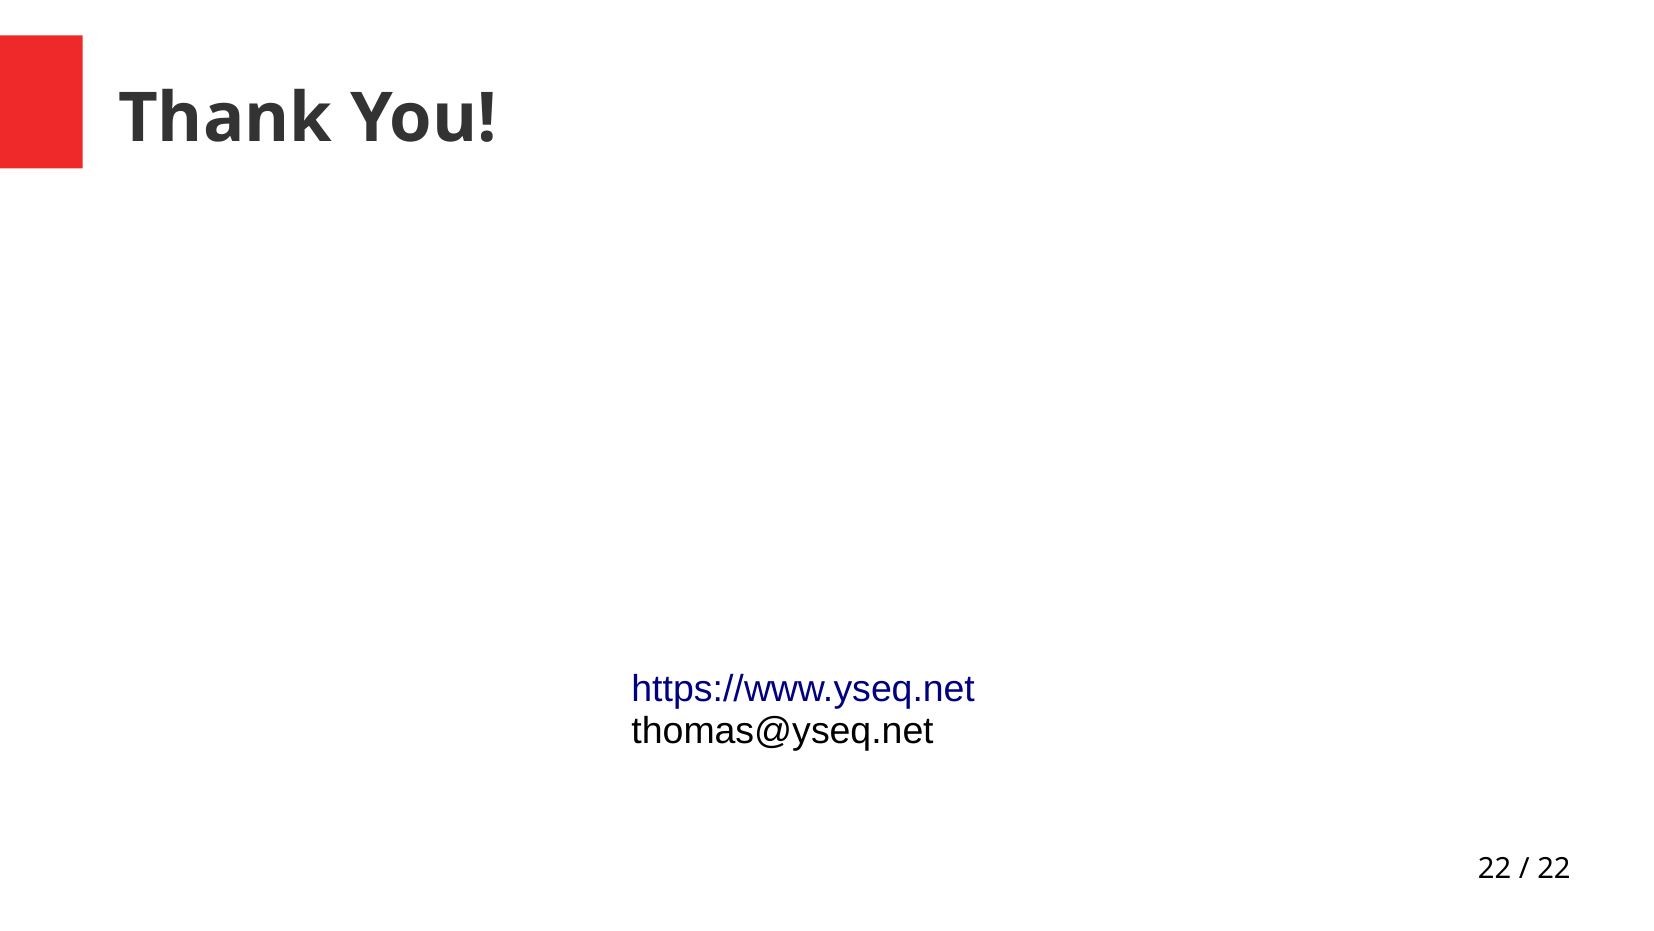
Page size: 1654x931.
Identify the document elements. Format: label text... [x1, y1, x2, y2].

text_box https://www.yseq.net thomas@yseq.net [616, 660, 991, 759]
title Thank You! [118, 37, 1571, 193]
